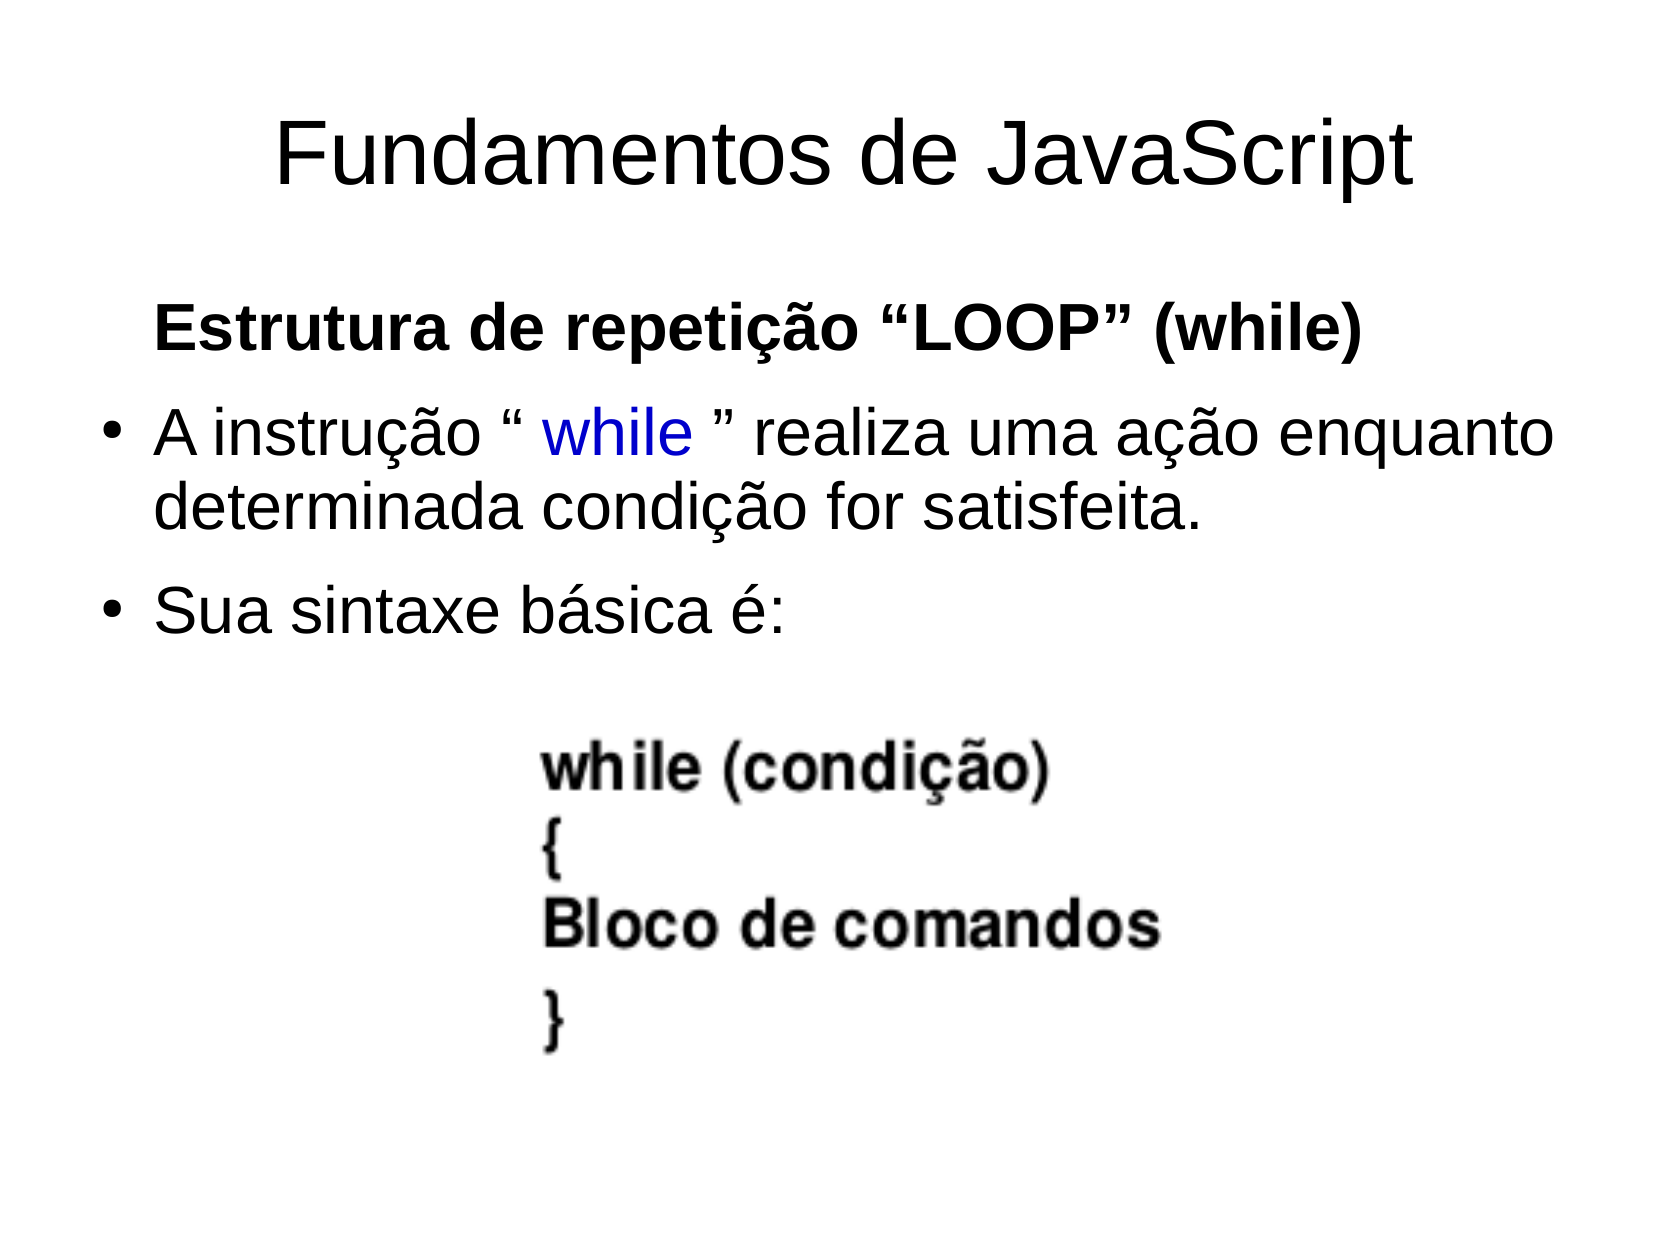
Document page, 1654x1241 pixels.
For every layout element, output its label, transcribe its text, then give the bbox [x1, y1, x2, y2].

title Fundamentos de JavaScript [82, 49, 1571, 257]
list Estrutura de repetição “LOOP” (while) A instrução “ while ” realiza uma ação enquanto determinada condição for satisfeita. Sua sintaxe básica é: [82, 290, 1571, 1010]
picture [503, 720, 1241, 1099]
